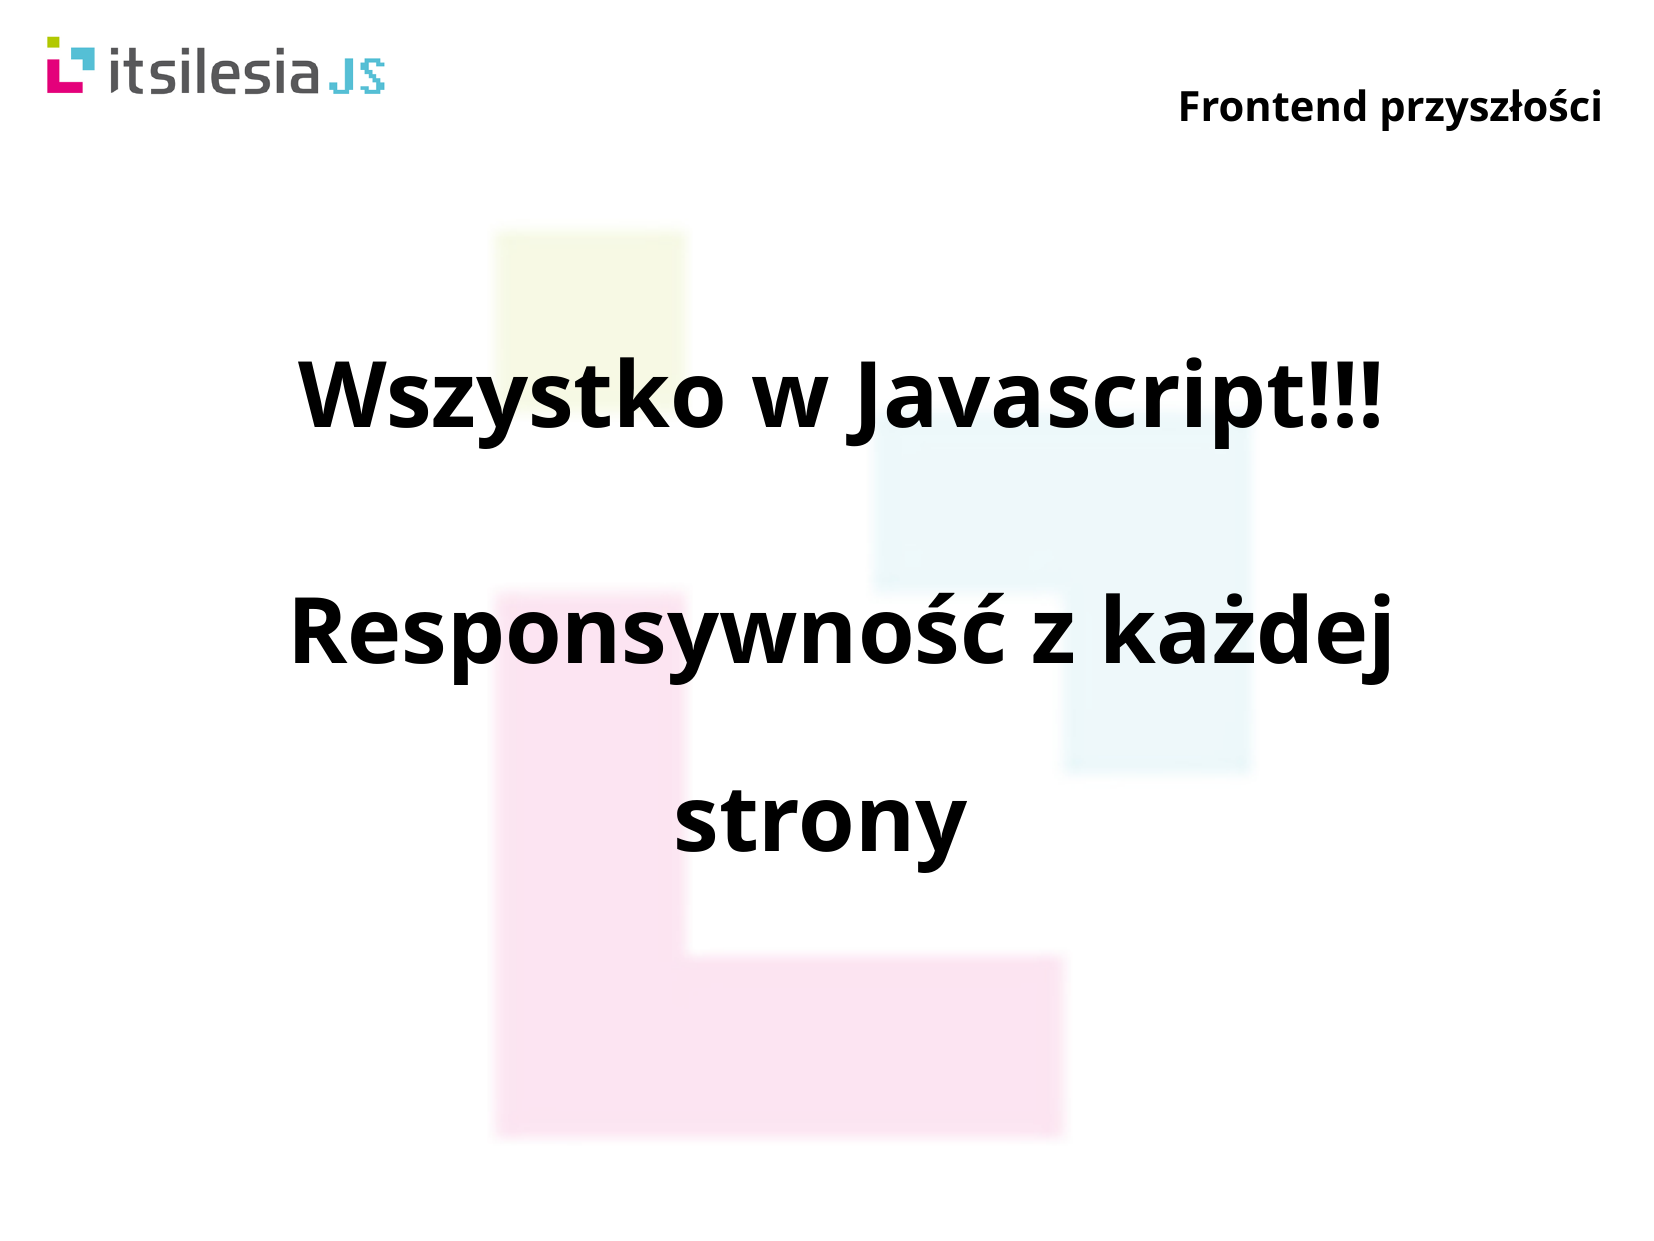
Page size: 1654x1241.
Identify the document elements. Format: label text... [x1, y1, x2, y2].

text_box Wszystko w Javascript!!! [82, 259, 1524, 385]
picture [0, 0, 1654, 1241]
text_box Responsywność z każdej strony [82, 496, 1524, 621]
text_box Frontend przyszłości [177, 41, 1619, 136]
